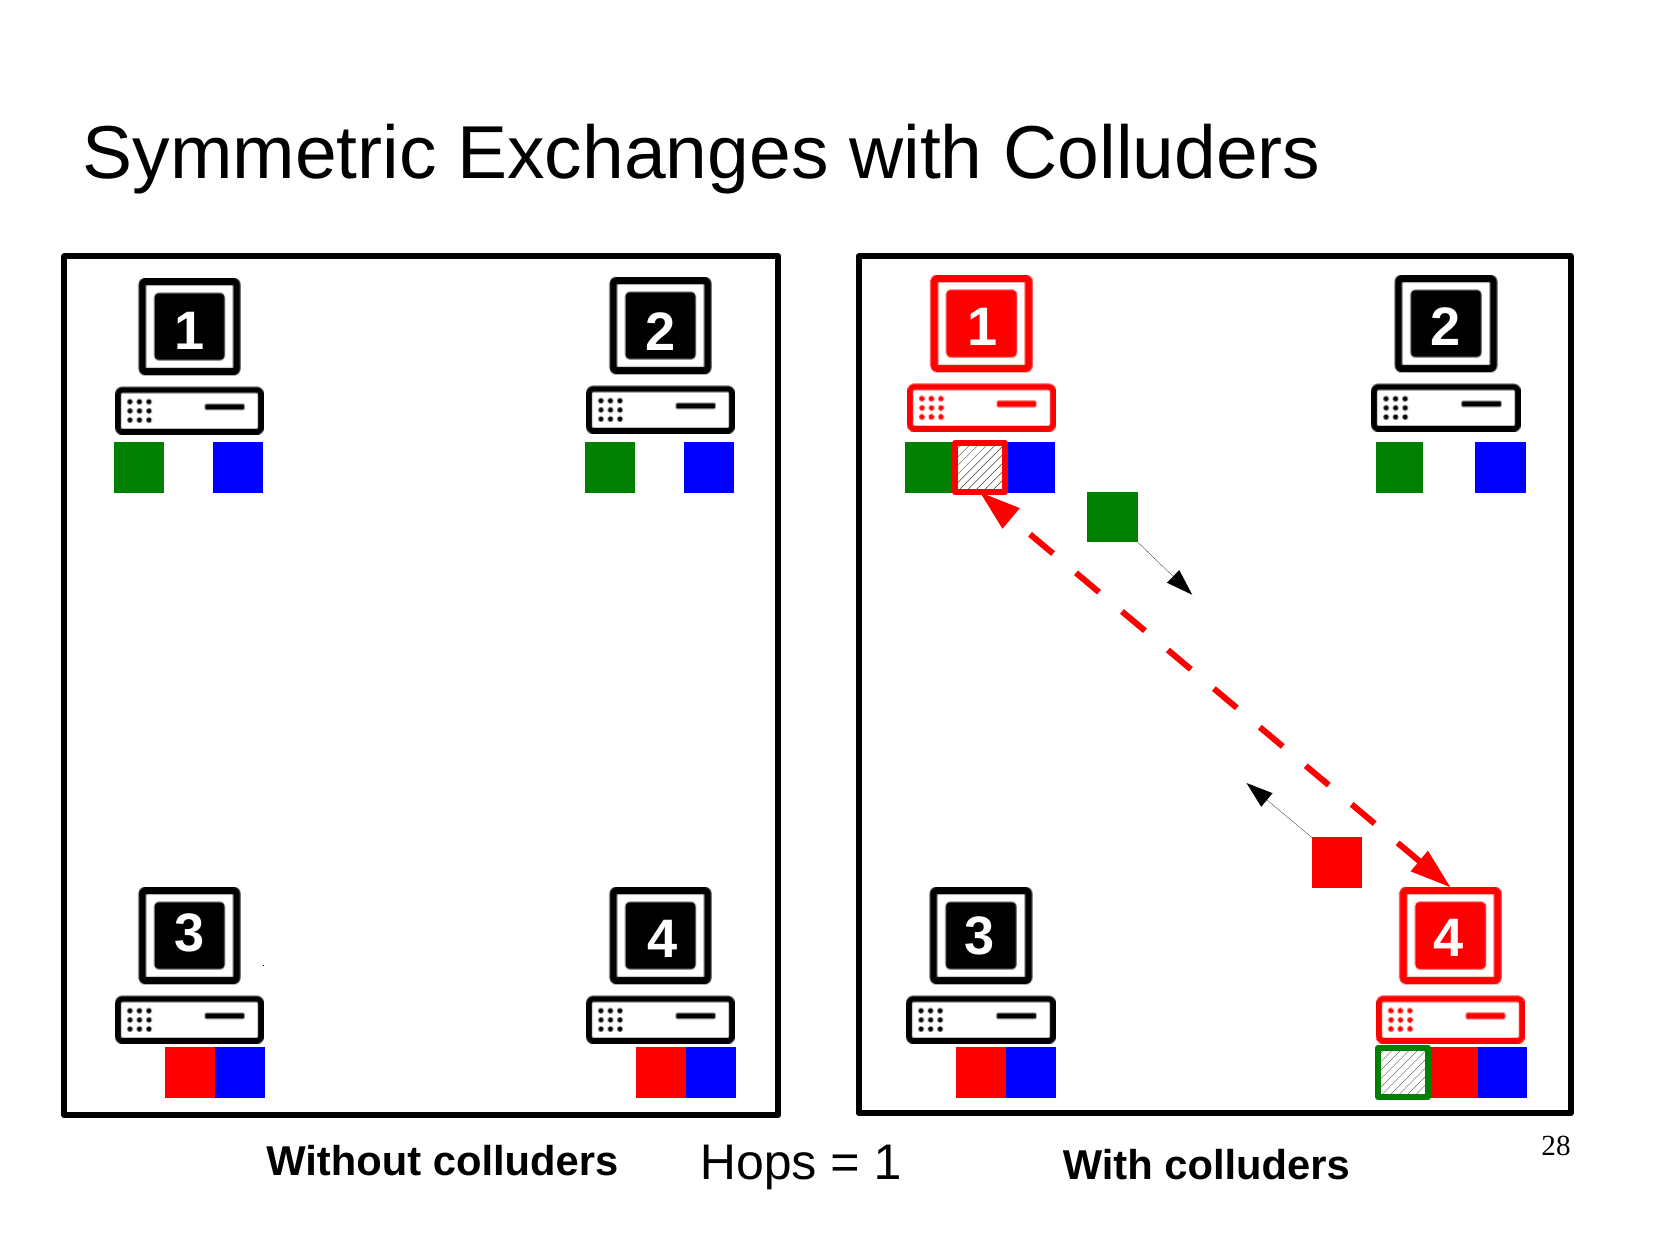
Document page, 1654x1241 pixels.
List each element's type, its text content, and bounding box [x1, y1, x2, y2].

text_box 2 [1416, 289, 1474, 365]
picture [1376, 887, 1525, 1044]
text_box With colluders [1048, 1134, 1461, 1197]
picture [907, 275, 1056, 432]
text_box 1 [953, 288, 1011, 366]
text_box 4 [632, 900, 696, 977]
picture [1371, 275, 1521, 432]
text_box 2 [631, 293, 689, 370]
text_box 4 [1418, 899, 1482, 975]
picture [115, 887, 264, 1044]
text_box [858, 257, 1571, 1114]
text_box Without colluders [251, 1130, 665, 1192]
picture [586, 887, 735, 1044]
text_box [64, 256, 778, 1116]
text_box [685, 1126, 949, 1199]
text_box 1 [159, 292, 217, 369]
text_box 3 [159, 895, 217, 971]
text_box 3 [950, 898, 1008, 974]
picture [906, 887, 1056, 1044]
picture [115, 278, 264, 435]
picture [586, 277, 735, 434]
title Symmetric Exchanges with Colluders [82, 49, 1571, 257]
